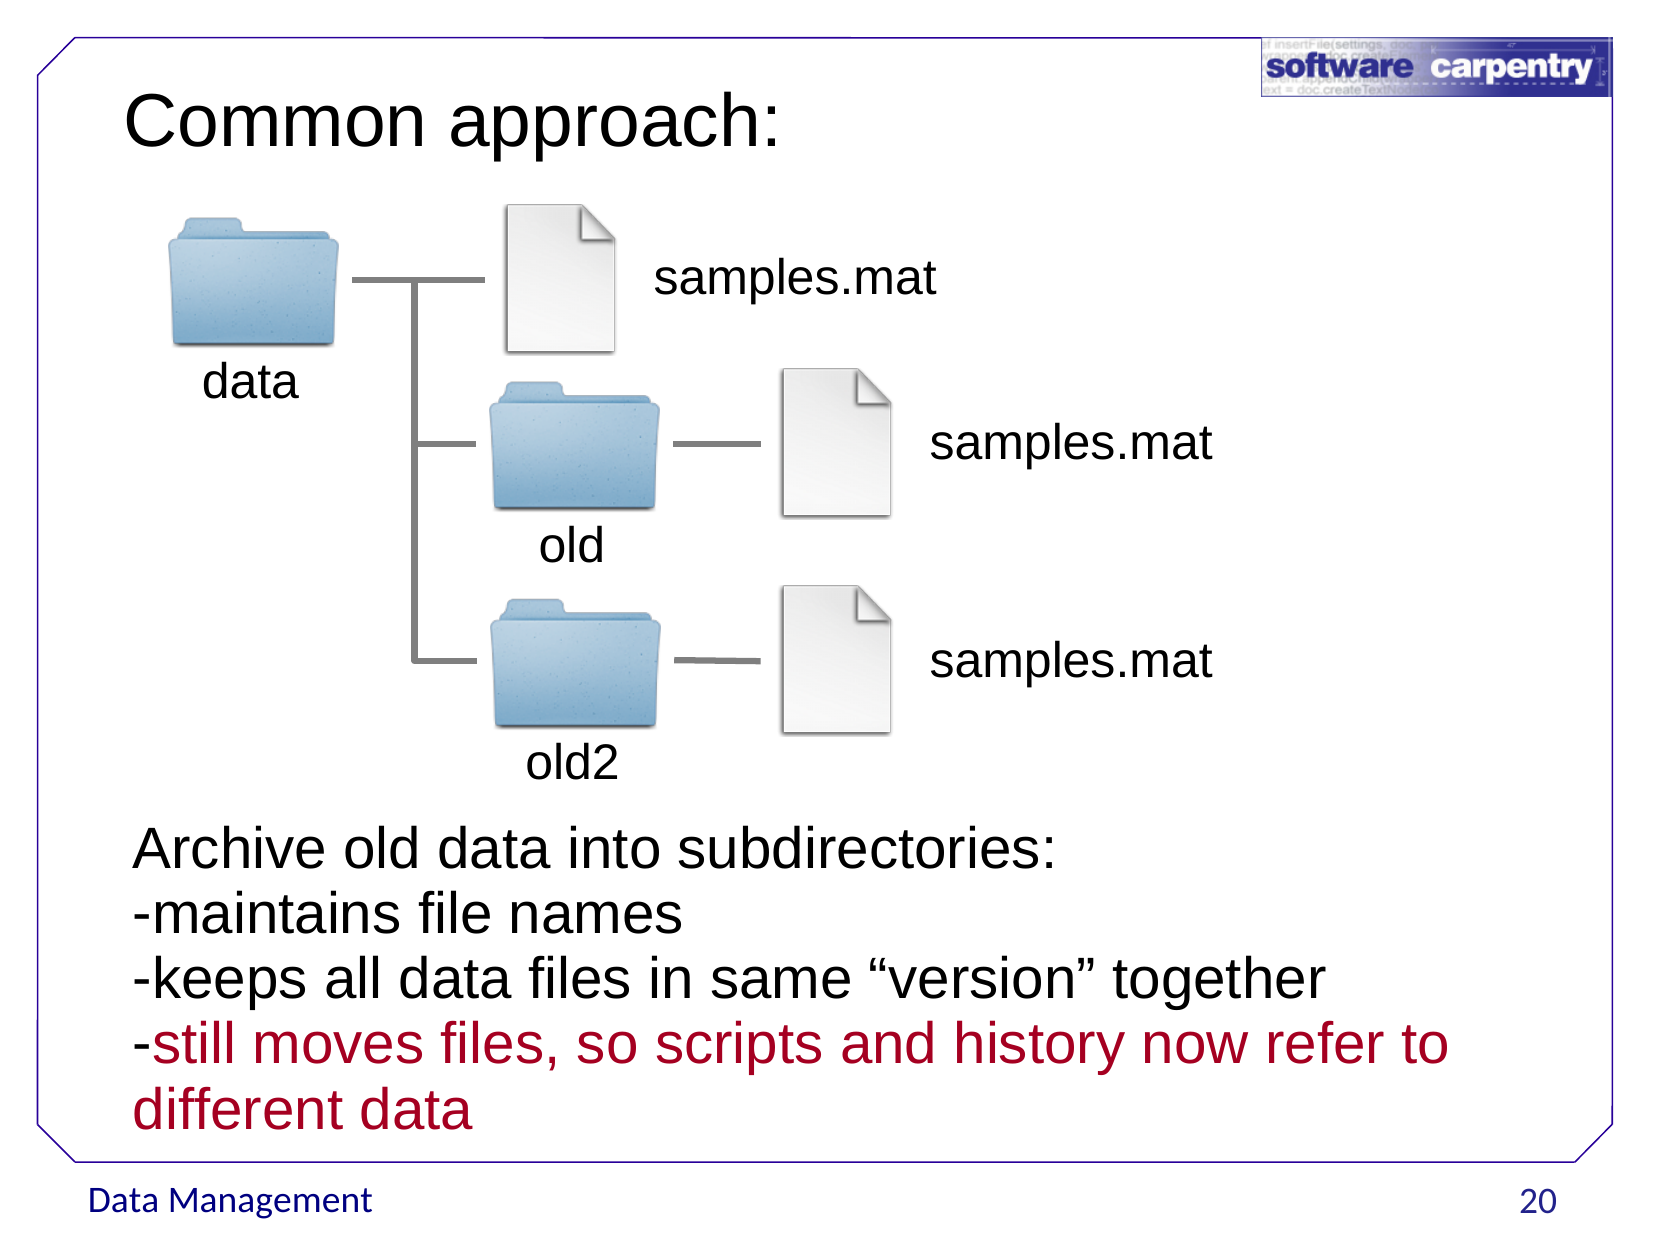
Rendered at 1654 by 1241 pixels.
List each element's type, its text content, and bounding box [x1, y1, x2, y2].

picture [1261, 37, 1613, 97]
picture [477, 575, 675, 727]
picture [760, 368, 912, 520]
picture [476, 358, 674, 509]
text_box samples.mat [638, 241, 1045, 314]
text_box samples.mat [914, 407, 1387, 479]
picture [154, 194, 353, 346]
text_box <number> [1185, 1168, 1572, 1235]
text_box old [458, 509, 686, 582]
text_box Archive old data into subdirectories: maintains file names keeps all data files in same “version” together still moves files, so scripts and history now refer to different data [117, 809, 1498, 1150]
text_box Common approach: [108, 71, 1555, 172]
text_box data [137, 346, 364, 418]
text_box old2 [459, 727, 686, 799]
picture [760, 585, 912, 737]
text_box samples.mat [914, 624, 1425, 697]
picture [484, 204, 636, 356]
